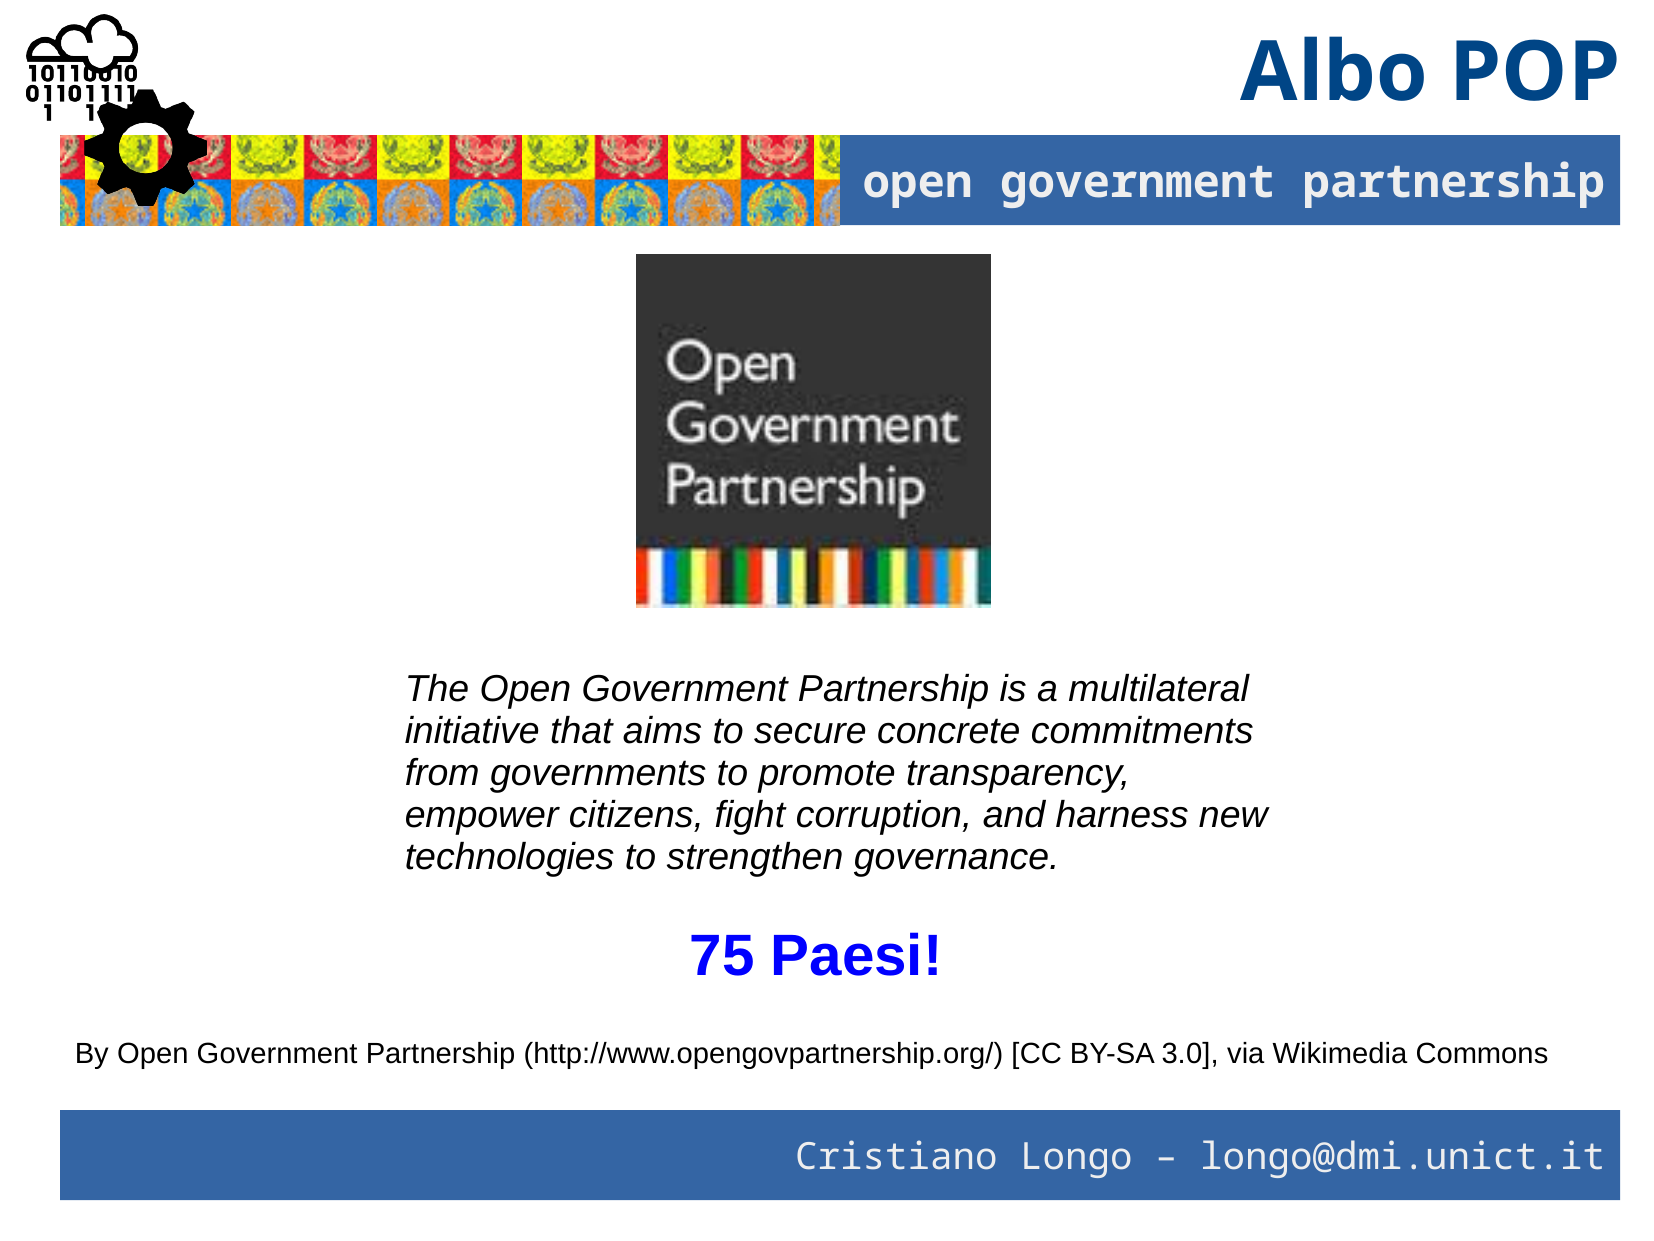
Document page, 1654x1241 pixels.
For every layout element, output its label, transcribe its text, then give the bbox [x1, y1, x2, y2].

text_box By Open Government Partnership (http://www.opengovpartnership.org/) [CC BY-SA 3.0], via Wikimedia Commons [60, 1029, 1596, 1111]
text_box Cristiano Longo – longo@dmi.unict.it [60, 1110, 1621, 1201]
picture [636, 254, 991, 609]
text_box Albo POP [982, 4, 1636, 124]
text_box [60, 135, 840, 226]
text_box open government partnership [840, 135, 1621, 226]
picture [26, 14, 207, 206]
text_box The Open Government Partnership is a multilateral initiative that aims to secure concrete commitments from governments to promote transparency, empower citizens, fight corruption, and harness new technologies to strengthen governance. [390, 660, 1306, 886]
text_box 75 Paesi! [675, 915, 1111, 995]
